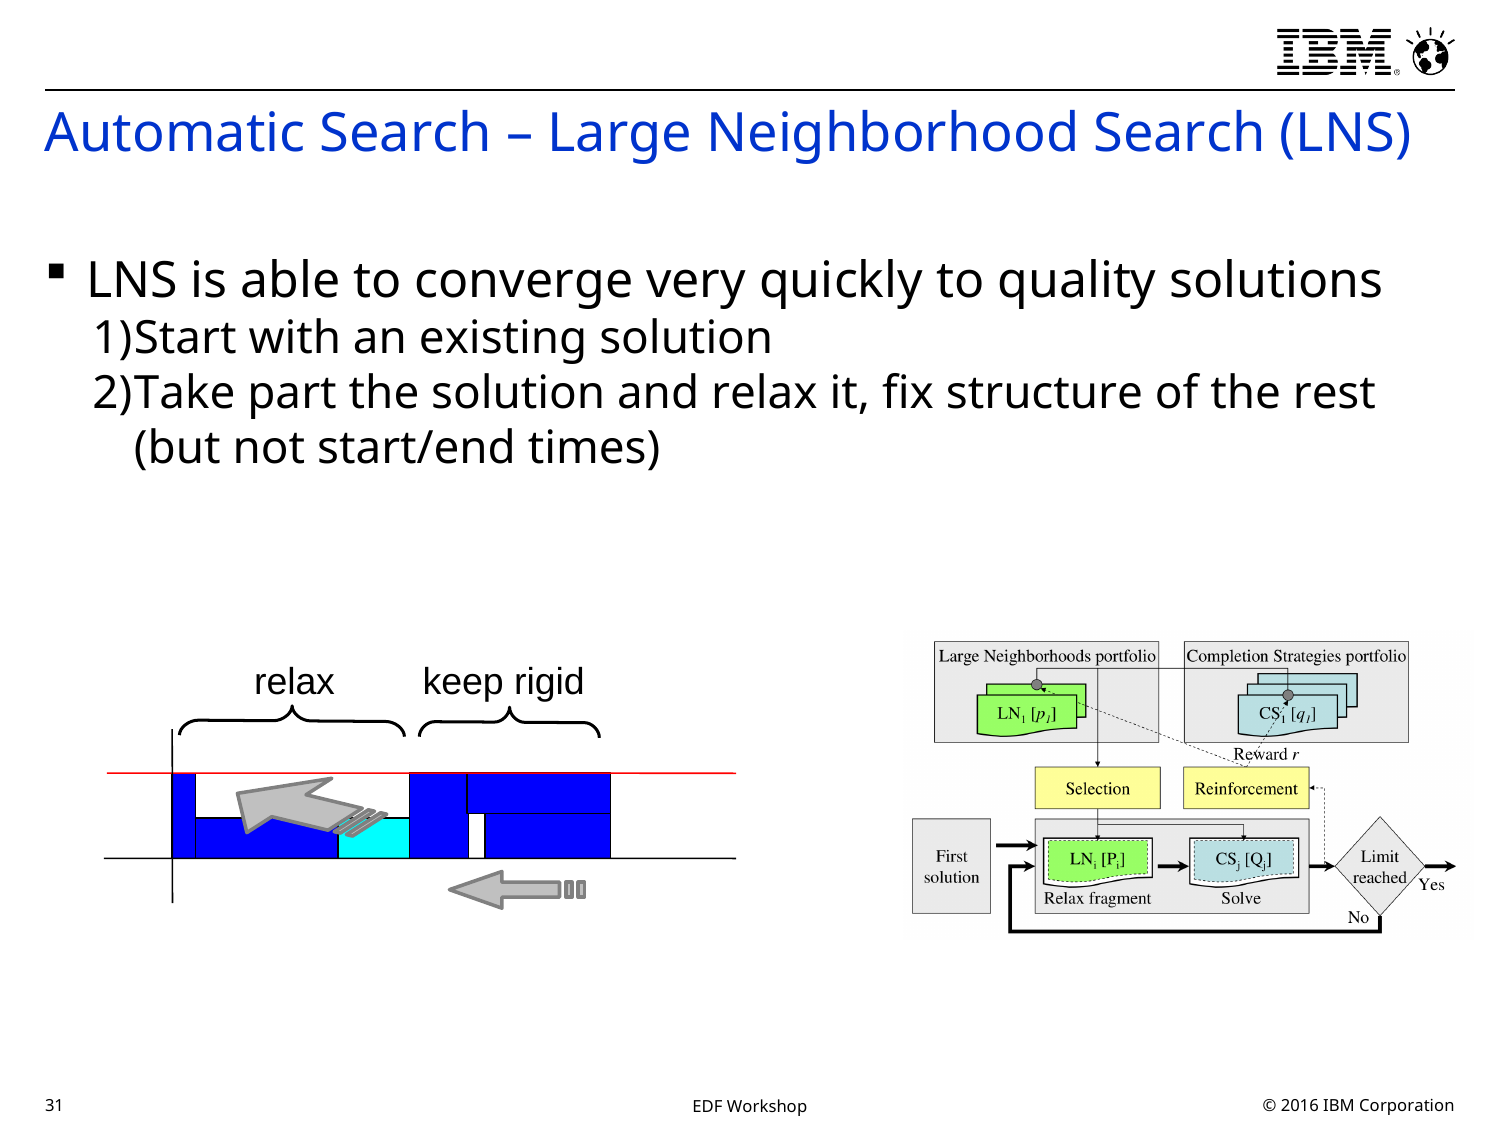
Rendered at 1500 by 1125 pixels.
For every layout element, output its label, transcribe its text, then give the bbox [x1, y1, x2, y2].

text_box relax [239, 649, 351, 710]
text_box [174, 774, 611, 857]
text_box [449, 871, 560, 909]
text_box [565, 882, 573, 898]
text_box keep rigid [407, 649, 600, 710]
text_box [578, 882, 585, 898]
title Automatic Search – Large Neighborhood Search (LNS) [29, 97, 1455, 203]
list LNS is able to converge very quickly to quality solutions Start with an existing solution Take part the solution and relax it, fix structure of the rest (but not start/end times) [29, 239, 1455, 1066]
picture [1260, 10, 1468, 90]
picture [903, 630, 1474, 940]
